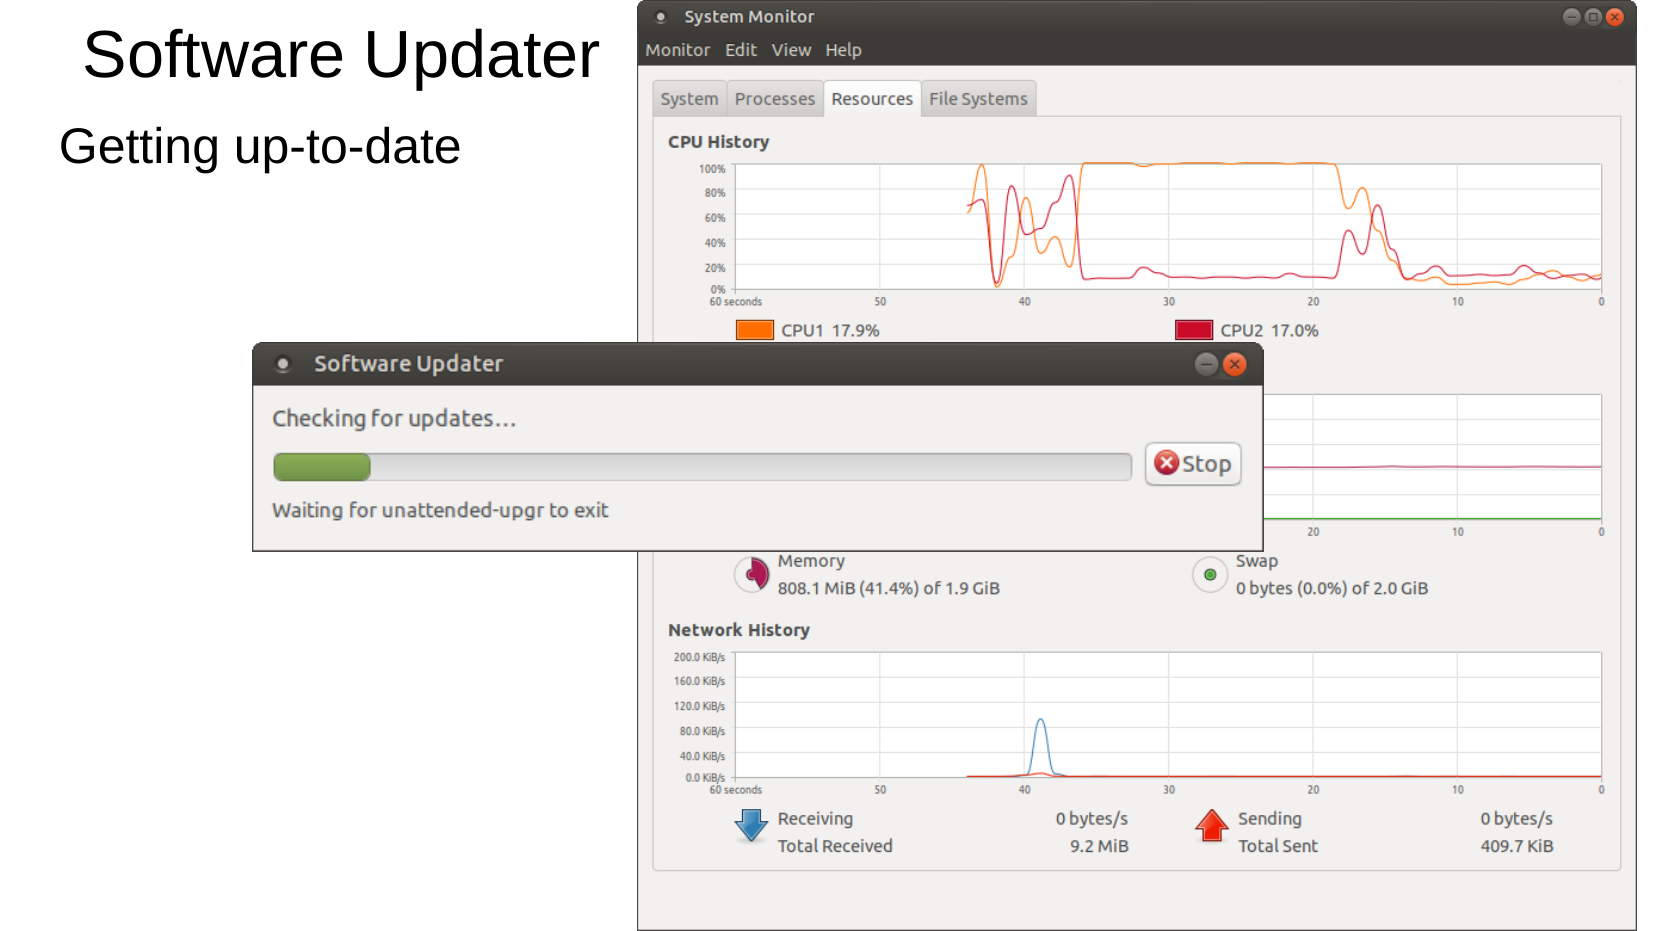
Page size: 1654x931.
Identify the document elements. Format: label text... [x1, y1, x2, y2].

subtitle Getting up-to-date [59, 91, 637, 201]
title Software Updater [82, 16, 637, 91]
picture [252, 0, 1637, 931]
